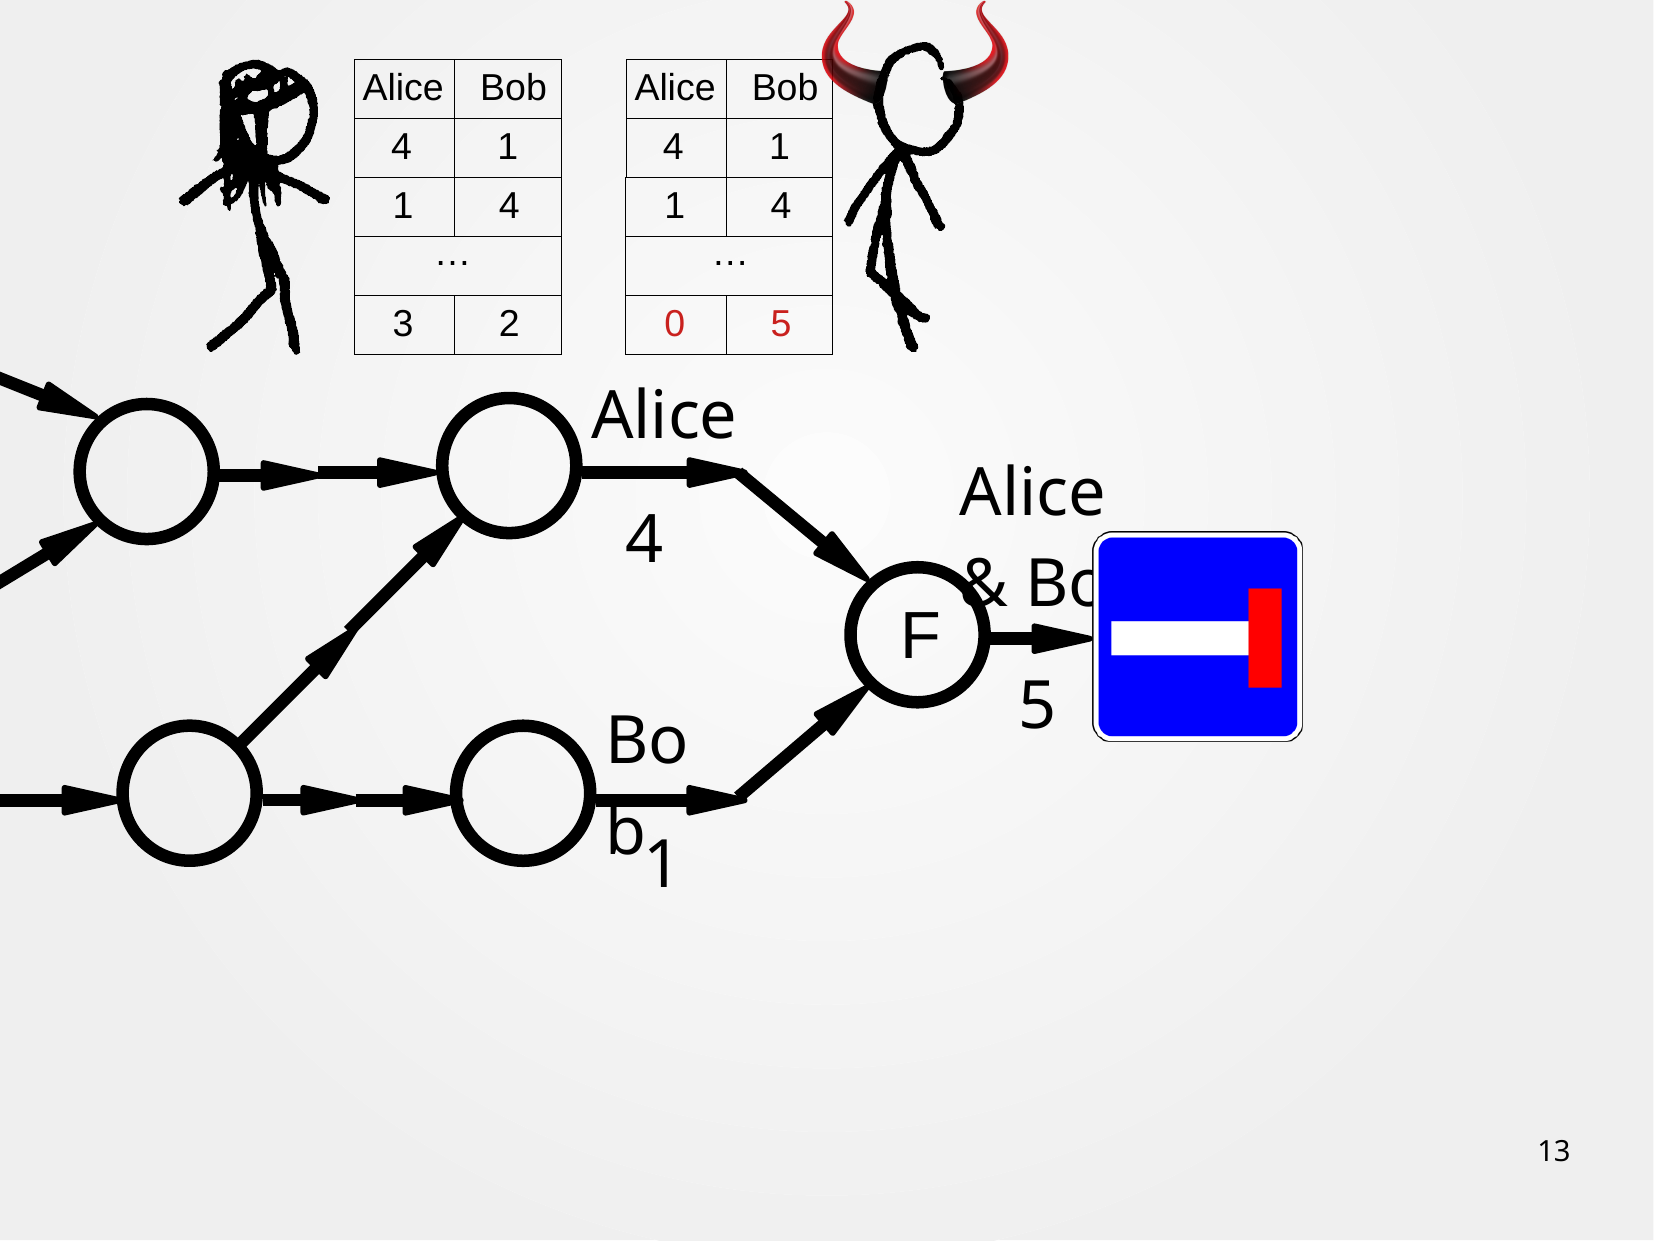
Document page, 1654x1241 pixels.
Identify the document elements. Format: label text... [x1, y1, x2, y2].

text_box 1 [628, 809, 703, 911]
text_box 1 [377, 177, 467, 234]
picture [177, 58, 332, 355]
text_box Alice [619, 59, 726, 116]
text_box 4 [342, 118, 448, 175]
text_box 1 [649, 177, 739, 234]
text_box 4 [614, 118, 720, 175]
text_box Alice [348, 59, 454, 116]
text_box Bob [454, 59, 573, 116]
text_box 1 [720, 118, 839, 175]
text_box F [885, 590, 975, 681]
text_box Alice [576, 359, 768, 455]
text_box 2 [484, 295, 573, 353]
text_box 5 [1003, 649, 1079, 752]
text_box 3 [377, 295, 467, 353]
text_box 5 [755, 295, 845, 353]
text_box Bob [726, 59, 845, 116]
text_box 1 [448, 118, 567, 175]
text_box 4 [610, 484, 697, 587]
text_box … [419, 224, 508, 282]
text_box 4 [755, 177, 845, 234]
text_box … [696, 224, 786, 282]
text_box Alice & Bob [944, 436, 1182, 621]
text_box Bob [590, 684, 741, 780]
picture [1092, 531, 1303, 742]
text_box 0 [649, 295, 739, 353]
text_box 4 [484, 177, 573, 234]
picture [820, 0, 1010, 355]
